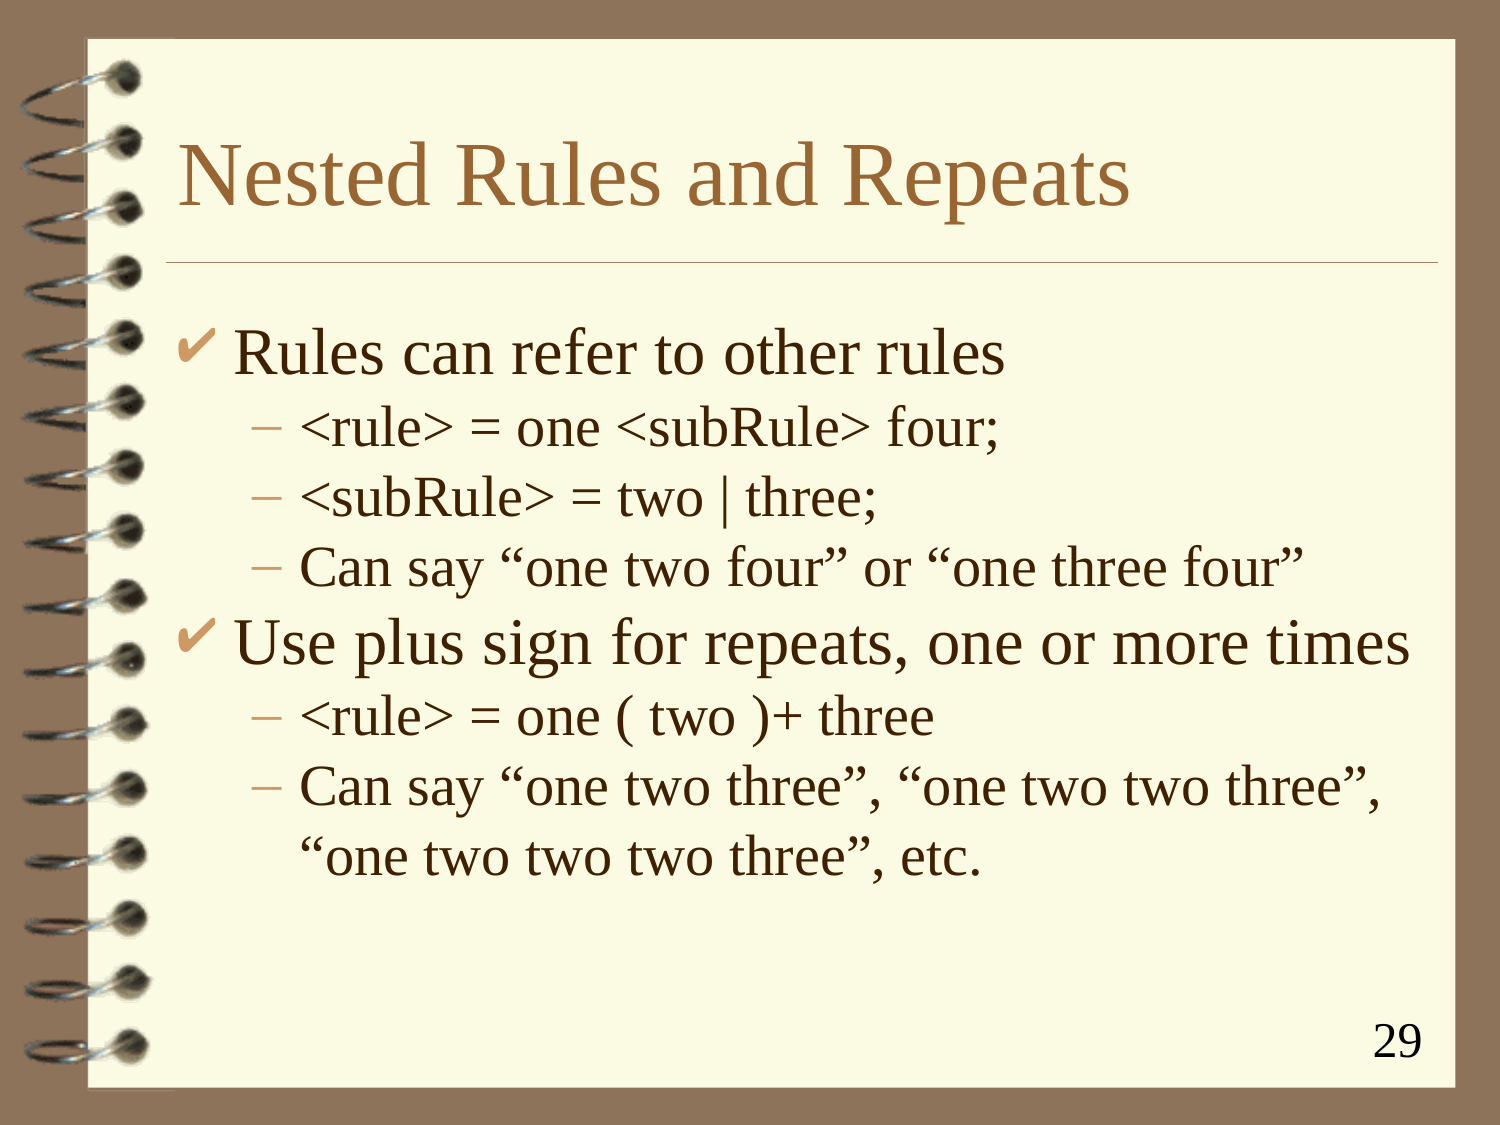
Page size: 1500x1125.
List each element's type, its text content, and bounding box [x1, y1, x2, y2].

list Rules can refer to other rules <rule> = one <subRule> four; <subRule> = two | three; Can say “one two four” or “one three four” Use plus sign for repeats, one or more times <rule> = one ( two )+ three Can say “one two three”, “one two two three”, “one two two two three”, etc. [162, 299, 1438, 976]
title Nested Rules and Repeats [162, 74, 1438, 263]
picture [0, 0, 175, 1125]
